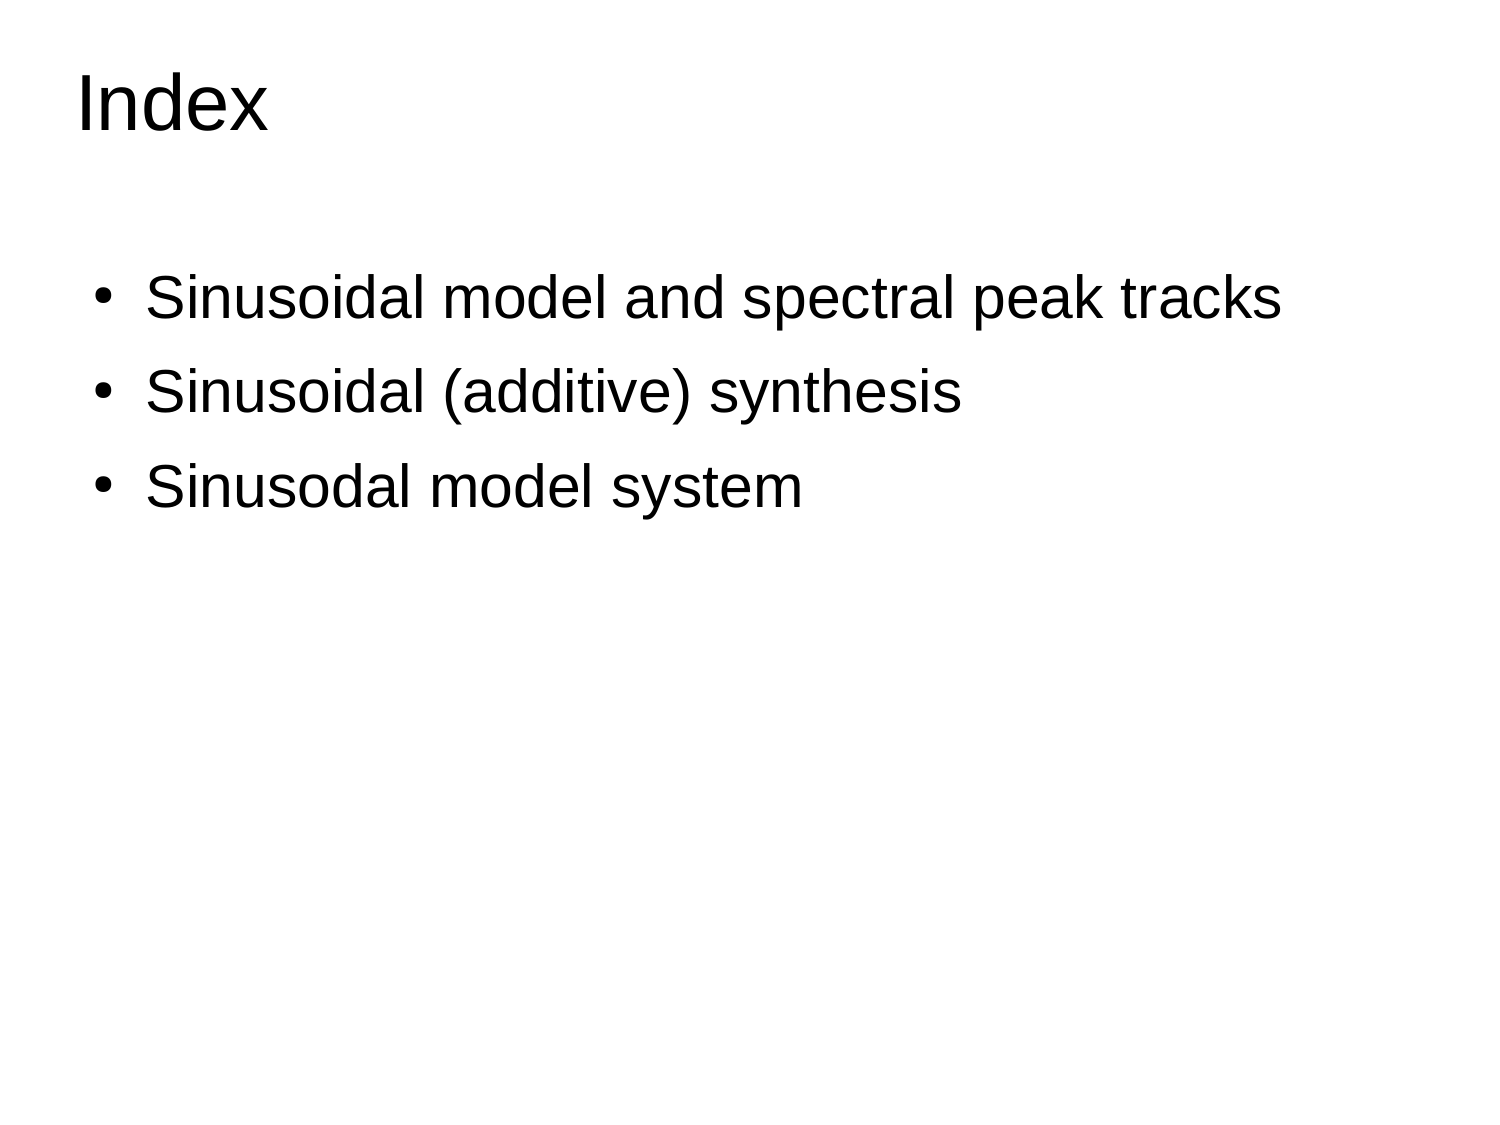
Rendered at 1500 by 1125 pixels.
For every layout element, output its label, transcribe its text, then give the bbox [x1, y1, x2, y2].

list Sinusoidal model and spectral peak tracks Sinusoidal (additive) synthesis Sinusodal model system [75, 263, 1425, 916]
title Index [75, 9, 1425, 198]
